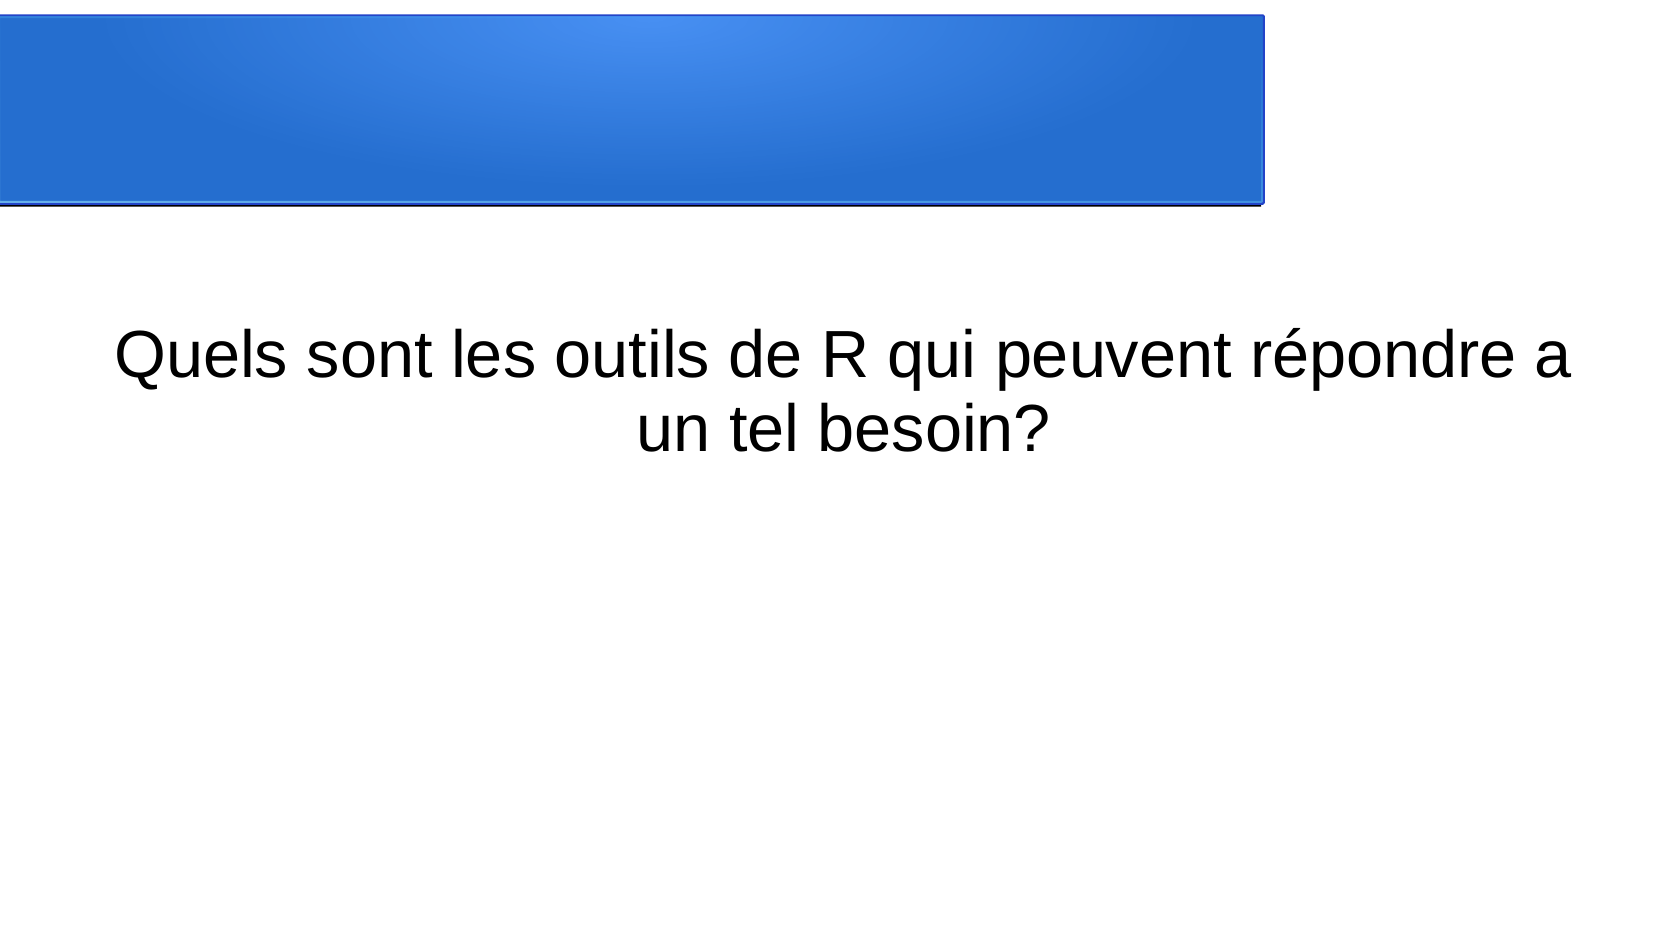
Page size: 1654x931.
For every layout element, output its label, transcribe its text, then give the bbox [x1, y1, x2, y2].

subtitle Quels sont les outils de R qui peuvent répondre a un tel besoin? [82, 35, 1606, 748]
